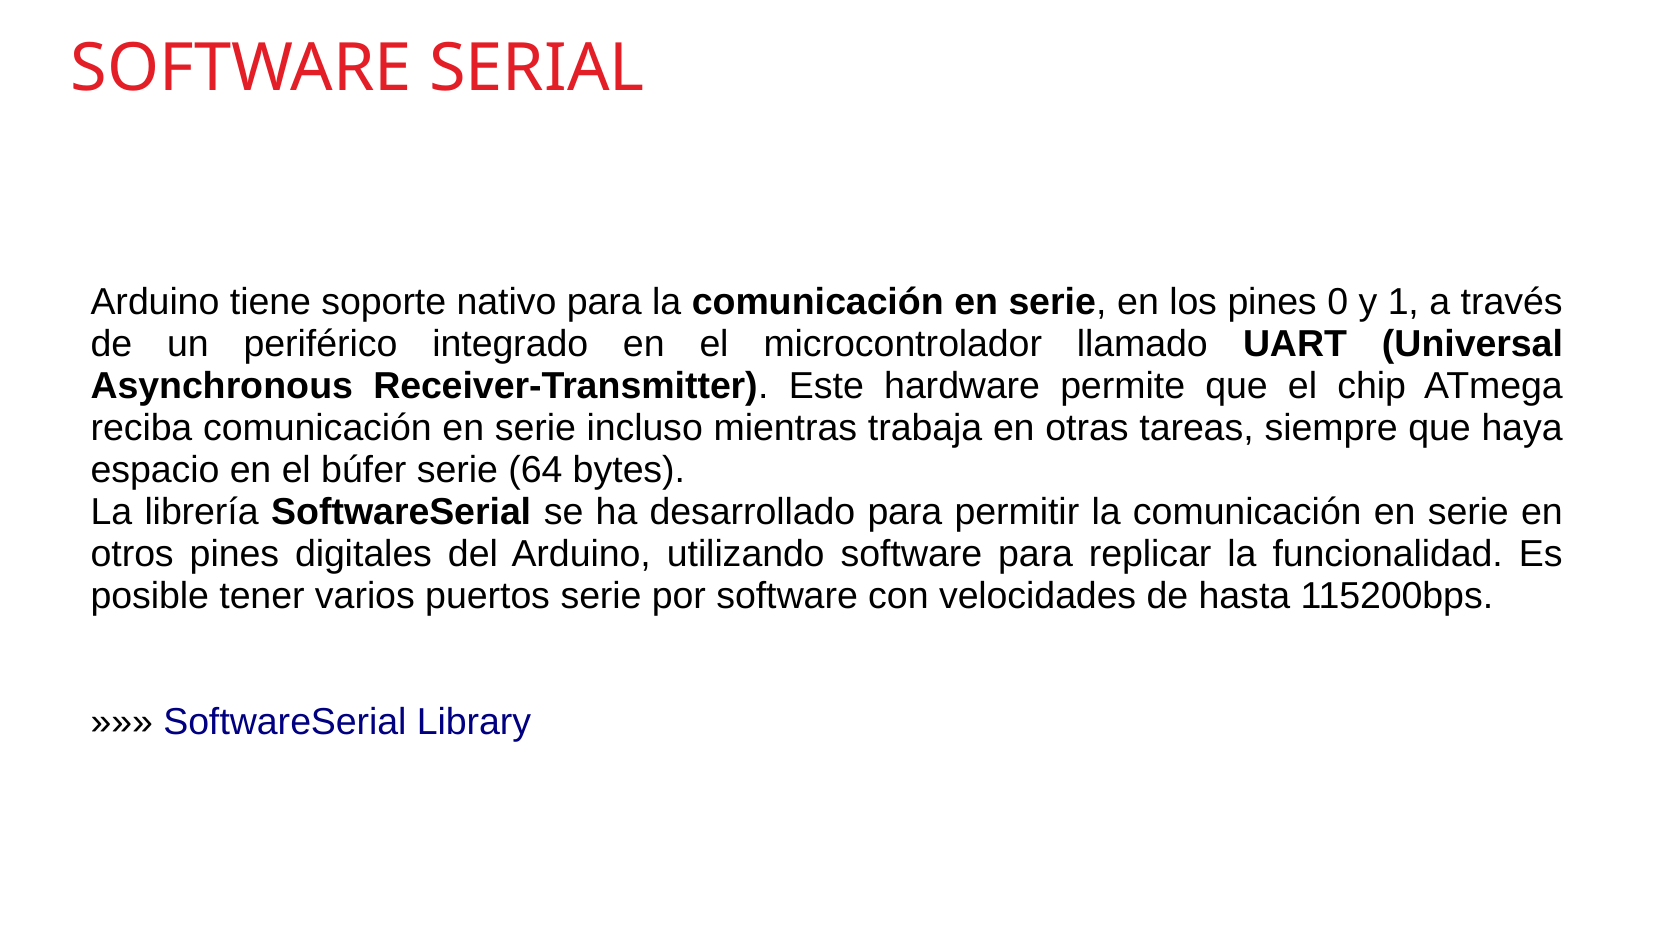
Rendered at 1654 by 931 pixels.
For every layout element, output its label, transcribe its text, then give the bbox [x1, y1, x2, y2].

title SOFTWARE SERIAL [70, 11, 1347, 118]
text_box Arduino tiene soporte nativo para la comunicación en serie, en los pines 0 y 1, a través de un periférico integrado en el microcontrolador llamado UART (Universal Asynchronous Receiver-Transmitter). Este hardware permite que el chip ATmega reciba comunicación en serie incluso mientras trabaja en otras tareas, siempre que haya espacio en el búfer serie (64 bytes). La librería SoftwareSerial se ha desarrollado para permitir la comunicación en serie en otros pines digitales del Arduino, utilizando software para replicar la funcionalidad. Es posible tener varios puertos serie por software con velocidades de hasta 115200bps. »»» SoftwareSerial Library [75, 273, 1578, 804]
